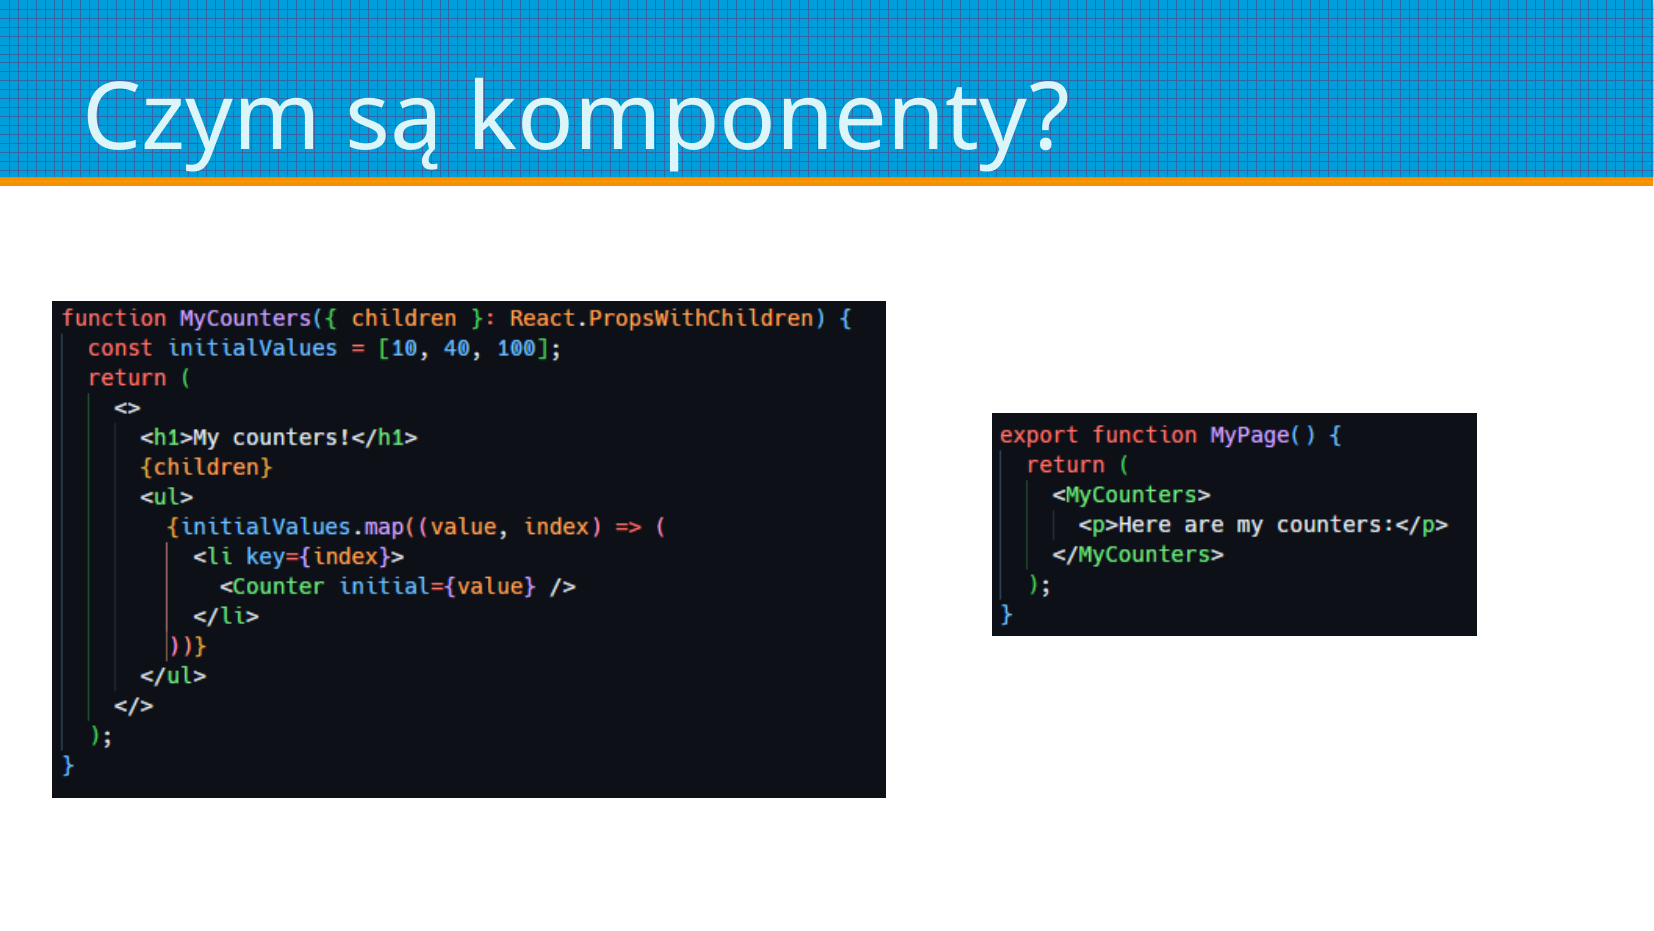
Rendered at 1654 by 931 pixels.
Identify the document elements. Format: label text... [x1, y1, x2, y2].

picture [992, 413, 1477, 636]
picture [52, 301, 886, 798]
title Czym są komponenty? [82, 14, 1571, 178]
